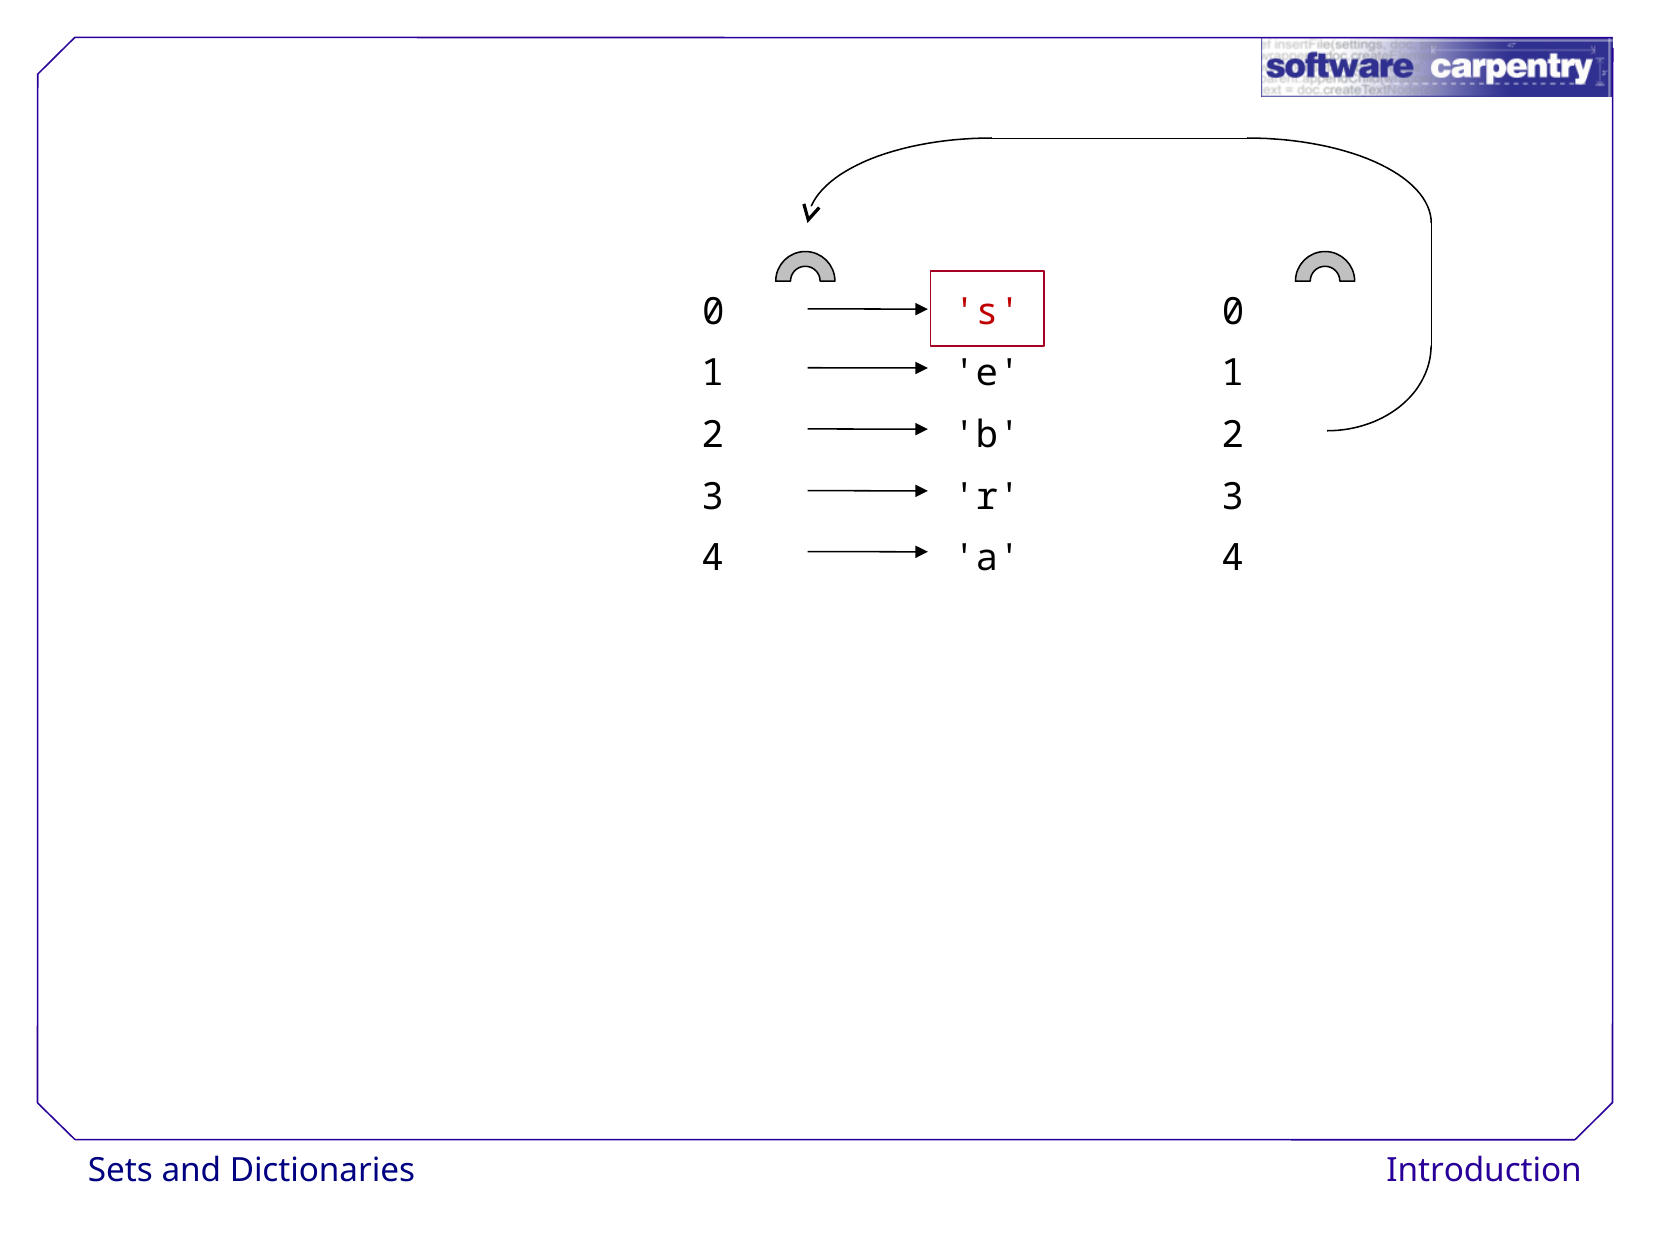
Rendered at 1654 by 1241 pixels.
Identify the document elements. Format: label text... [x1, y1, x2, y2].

table_cell [779, 462, 836, 523]
text_box 2 [1166, 394, 1299, 455]
text_box 'a' [921, 516, 1053, 592]
text_box 0 [647, 271, 780, 347]
text_box 'b' [921, 393, 1053, 469]
text_box 4 [1166, 517, 1299, 593]
text_box 's' [930, 271, 1044, 332]
table_cell [1299, 462, 1356, 523]
text_box [777, 251, 835, 282]
text_box [1297, 251, 1355, 282]
table_cell [1299, 402, 1356, 462]
text_box 1 [1166, 332, 1299, 394]
table_cell [779, 341, 836, 402]
text_box 1 [646, 332, 779, 394]
table_cell [1299, 523, 1356, 583]
picture [1261, 39, 1613, 97]
text_box 2 [646, 394, 779, 455]
text_box 3 [1166, 455, 1299, 517]
table_cell [779, 402, 836, 462]
table_header [1300, 281, 1356, 341]
text_box 'e' [921, 332, 1053, 393]
text_box 0 [1167, 271, 1300, 347]
table_header [780, 281, 836, 341]
text_box 3 [646, 455, 779, 517]
table_cell [779, 523, 836, 583]
text_box 4 [646, 517, 779, 593]
table_cell [1299, 341, 1356, 402]
text_box 'r' [921, 469, 1053, 516]
